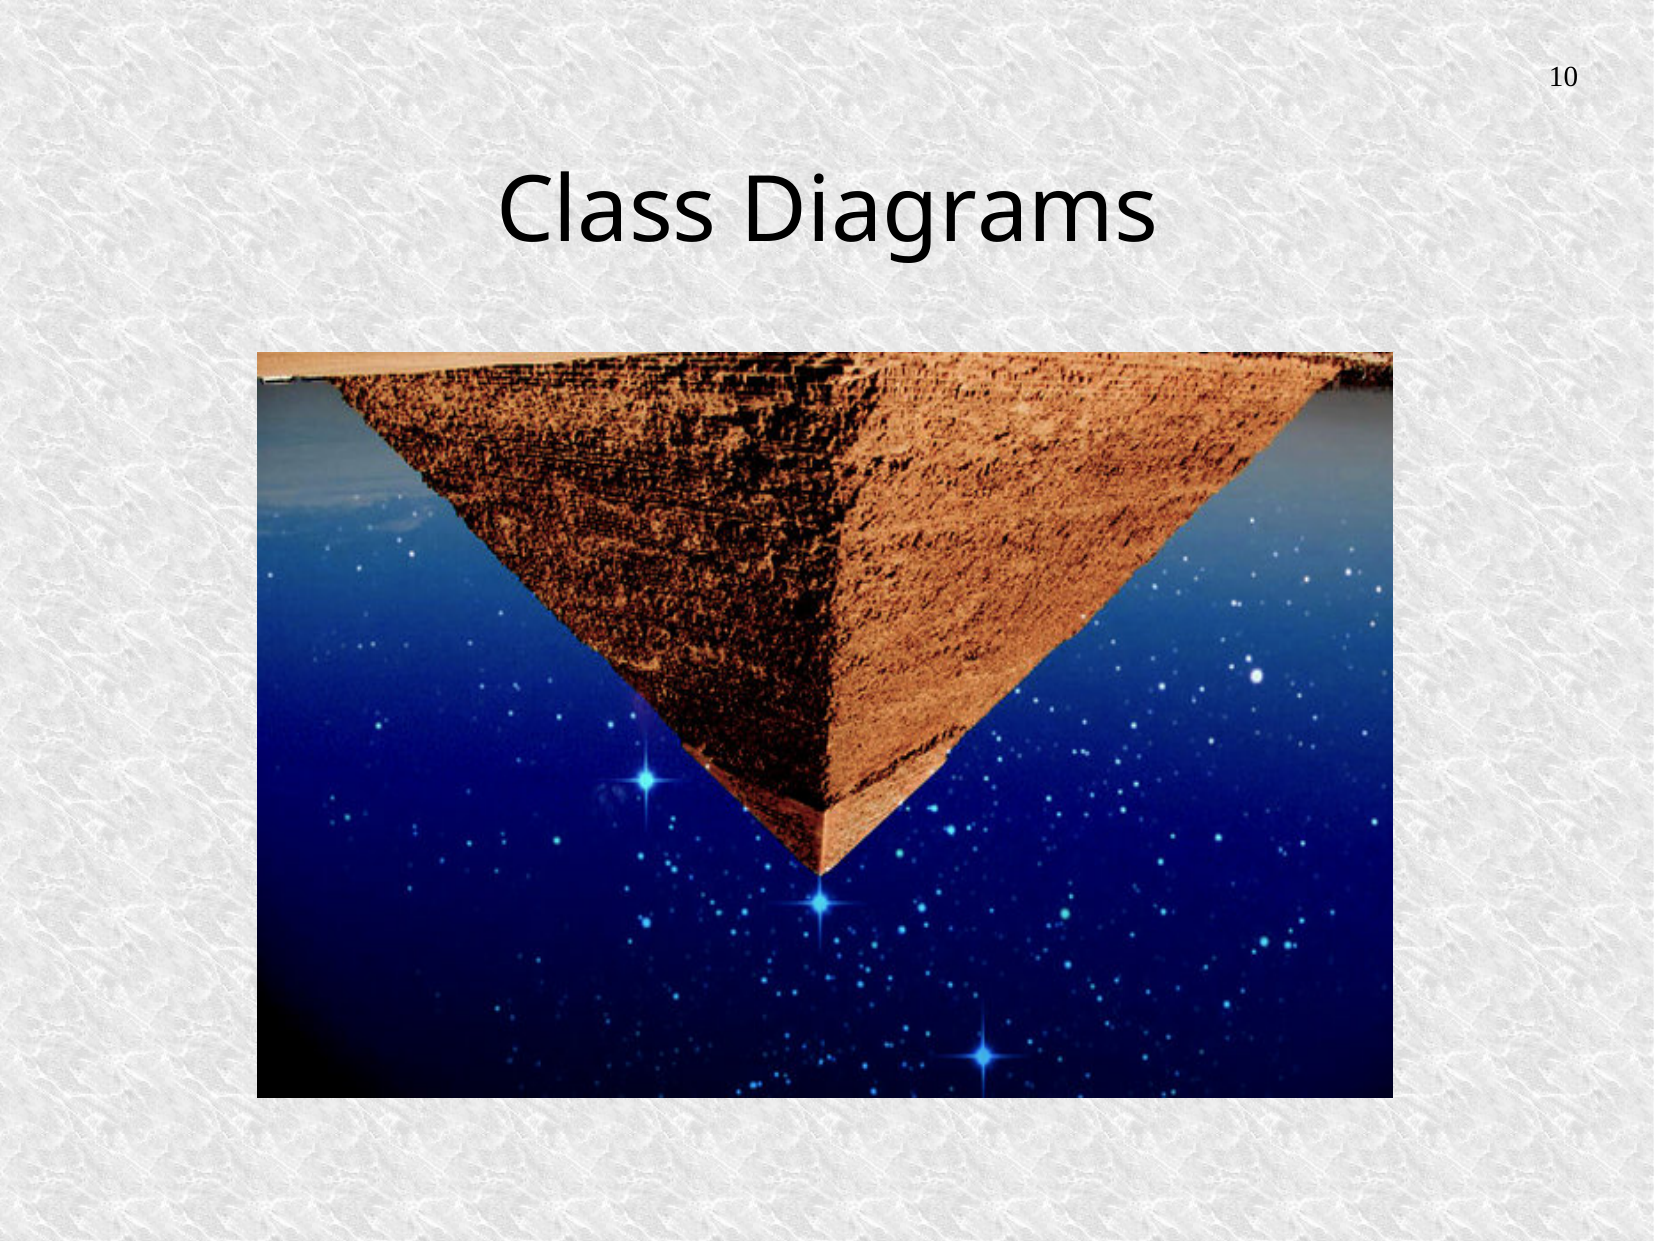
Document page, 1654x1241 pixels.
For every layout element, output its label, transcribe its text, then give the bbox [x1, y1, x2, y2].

picture [0, 0, 1654, 1241]
title Class Diagrams [121, 102, 1534, 310]
